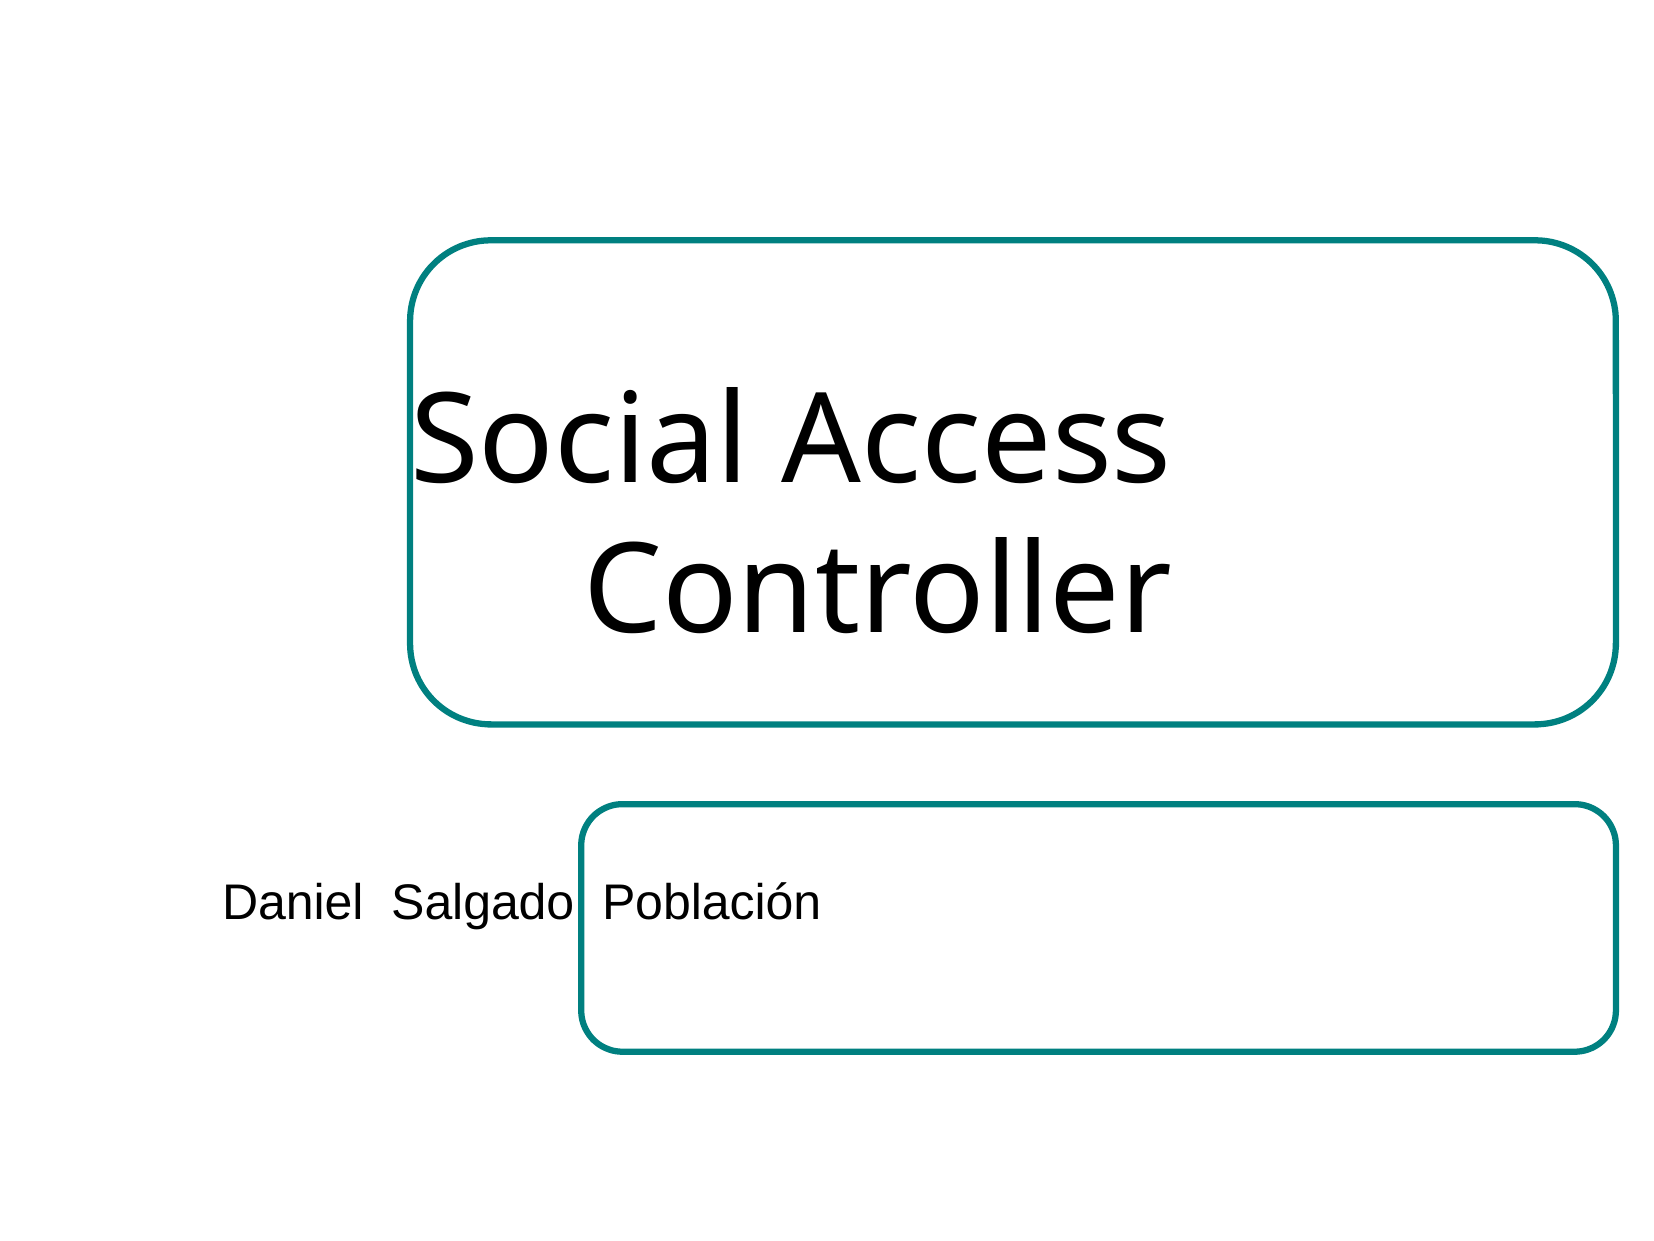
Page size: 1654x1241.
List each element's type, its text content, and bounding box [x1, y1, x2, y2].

subtitle Daniel Salgado Población [585, 869, 1463, 1048]
subtitle Daniel Salgado Población [222, 869, 1463, 1169]
title Social Access Controller [414, 357, 1447, 635]
